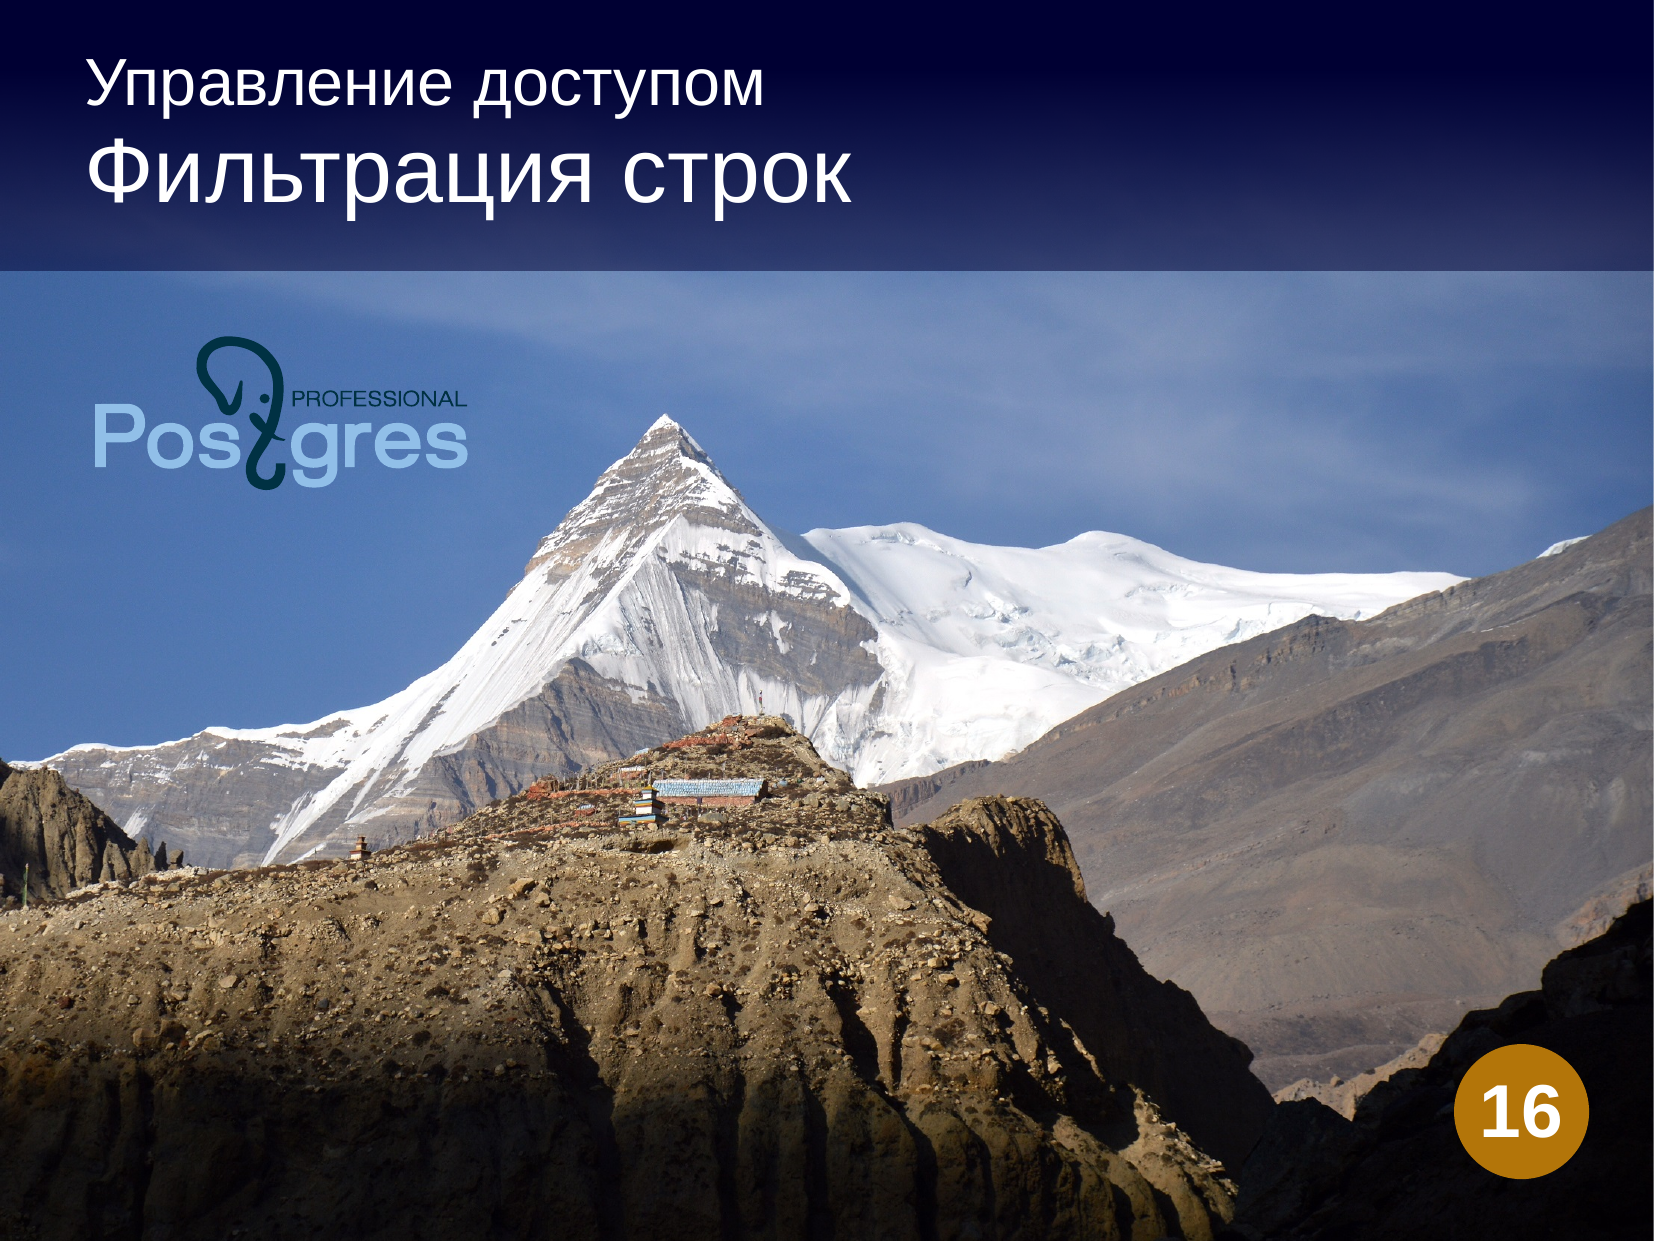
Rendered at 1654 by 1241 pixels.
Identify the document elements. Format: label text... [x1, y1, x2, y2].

title Управление доступом Фильтрация строк [84, 44, 1636, 251]
picture [0, 271, 1654, 1241]
text_box 16 [1454, 1044, 1590, 1180]
